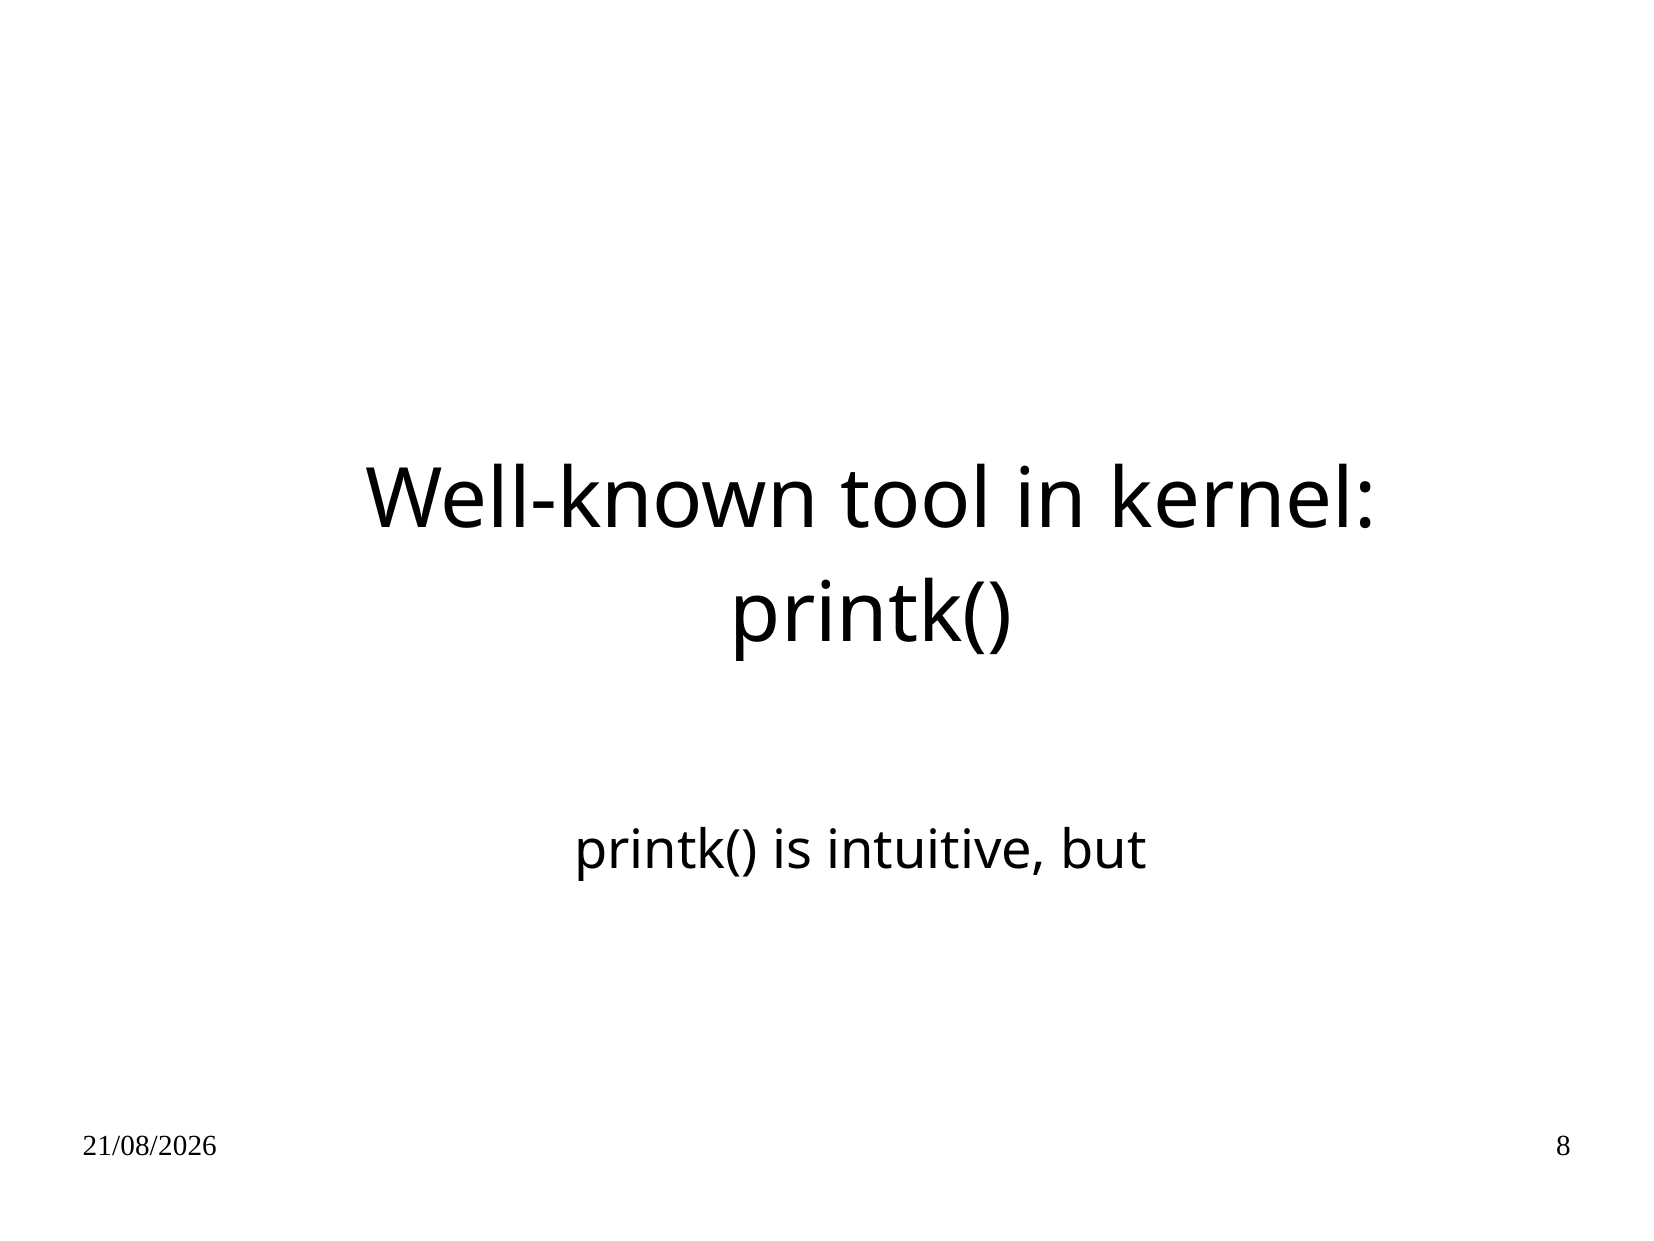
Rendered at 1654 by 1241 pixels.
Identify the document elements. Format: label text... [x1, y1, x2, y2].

subtitle Well-known tool in kernel: printk() printk() is intuitive, but [210, 315, 1498, 1017]
